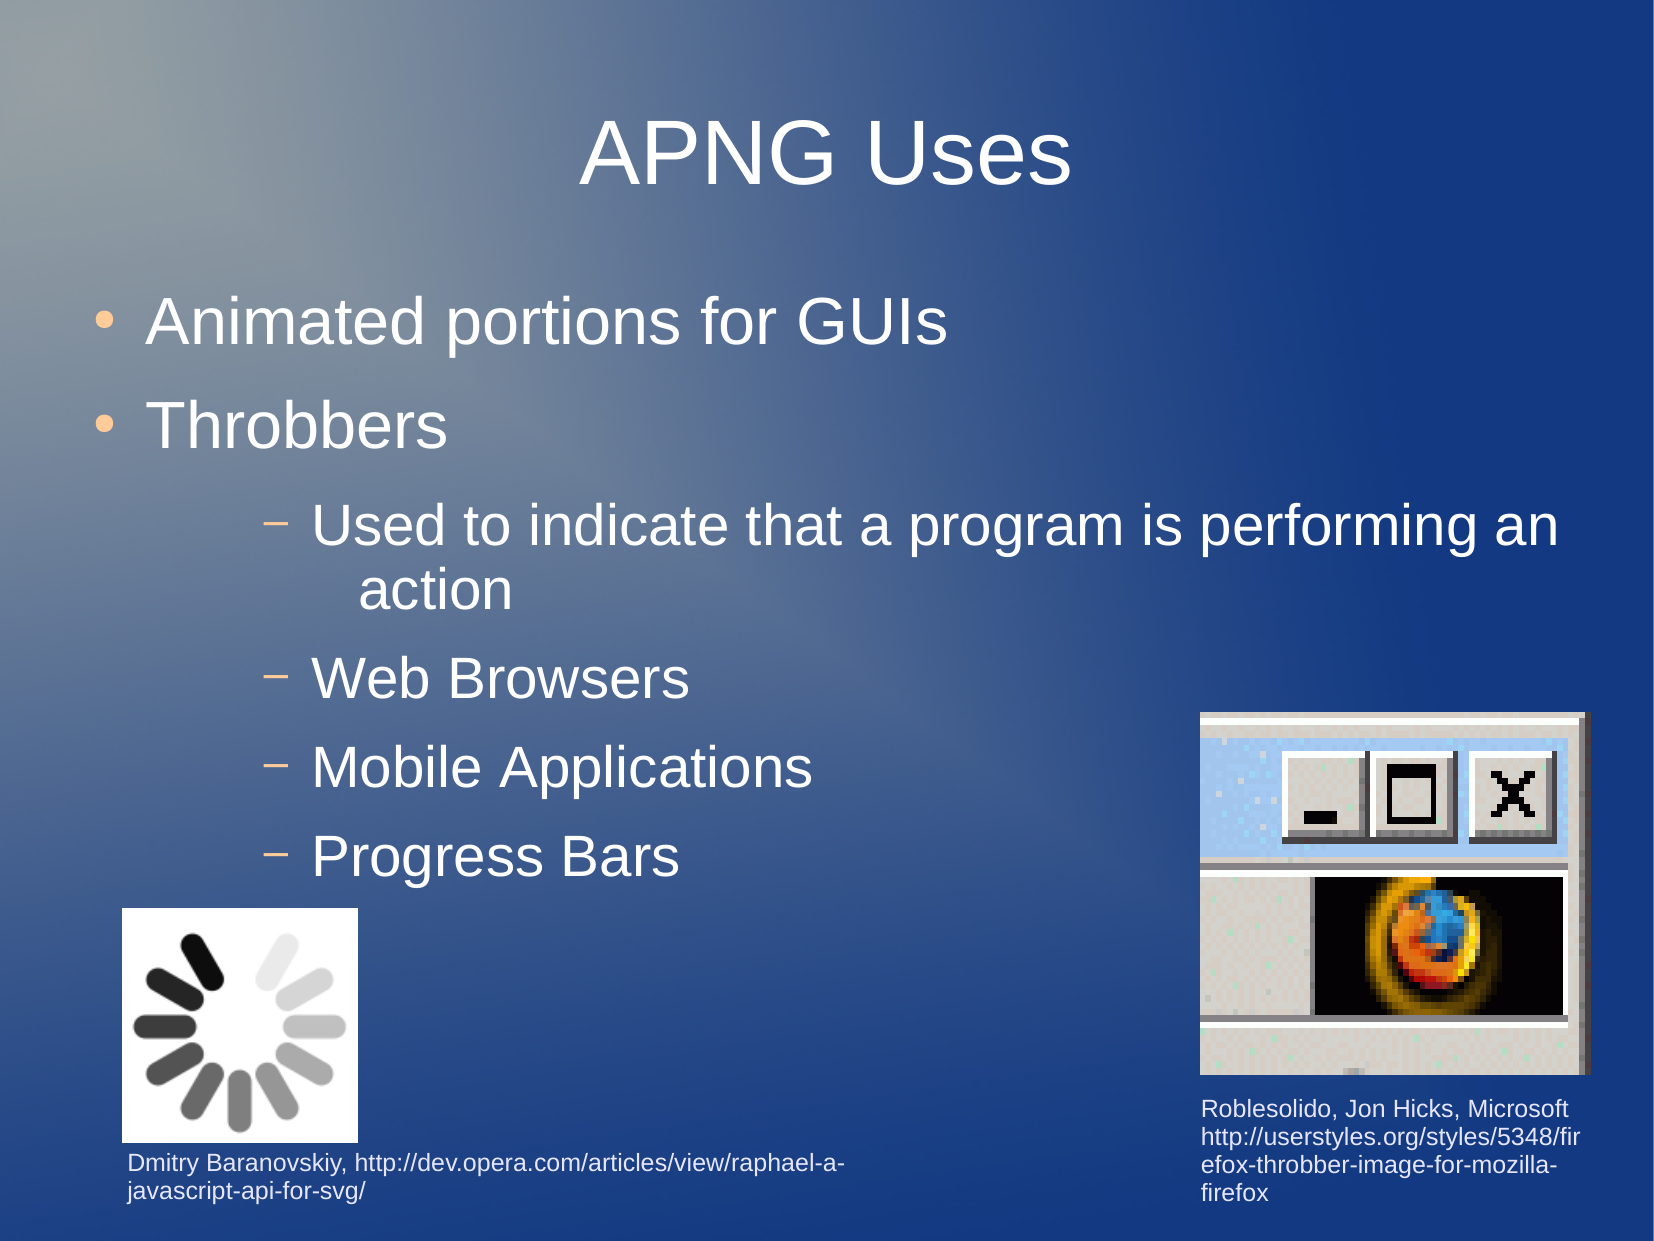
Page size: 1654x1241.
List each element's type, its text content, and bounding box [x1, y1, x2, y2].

list Animated portions for GUIs Throbbers Used to indicate that a program is performing an action Web Browsers Mobile Applications Progress Bars [75, 283, 1564, 1088]
picture [0, 0, 1654, 1241]
text_box Roblesolido, Jon Hicks, Microsoft http://userstyles.org/styles/5348/firefox-throbber-image-for-mozilla-firefox [1186, 1087, 1599, 1215]
text_box Dmitry Baranovskiy, http://dev.opera.com/articles/view/raphael-a-javascript-api-for-svg/ [112, 1141, 938, 1213]
title APNG Uses [82, 56, 1571, 250]
